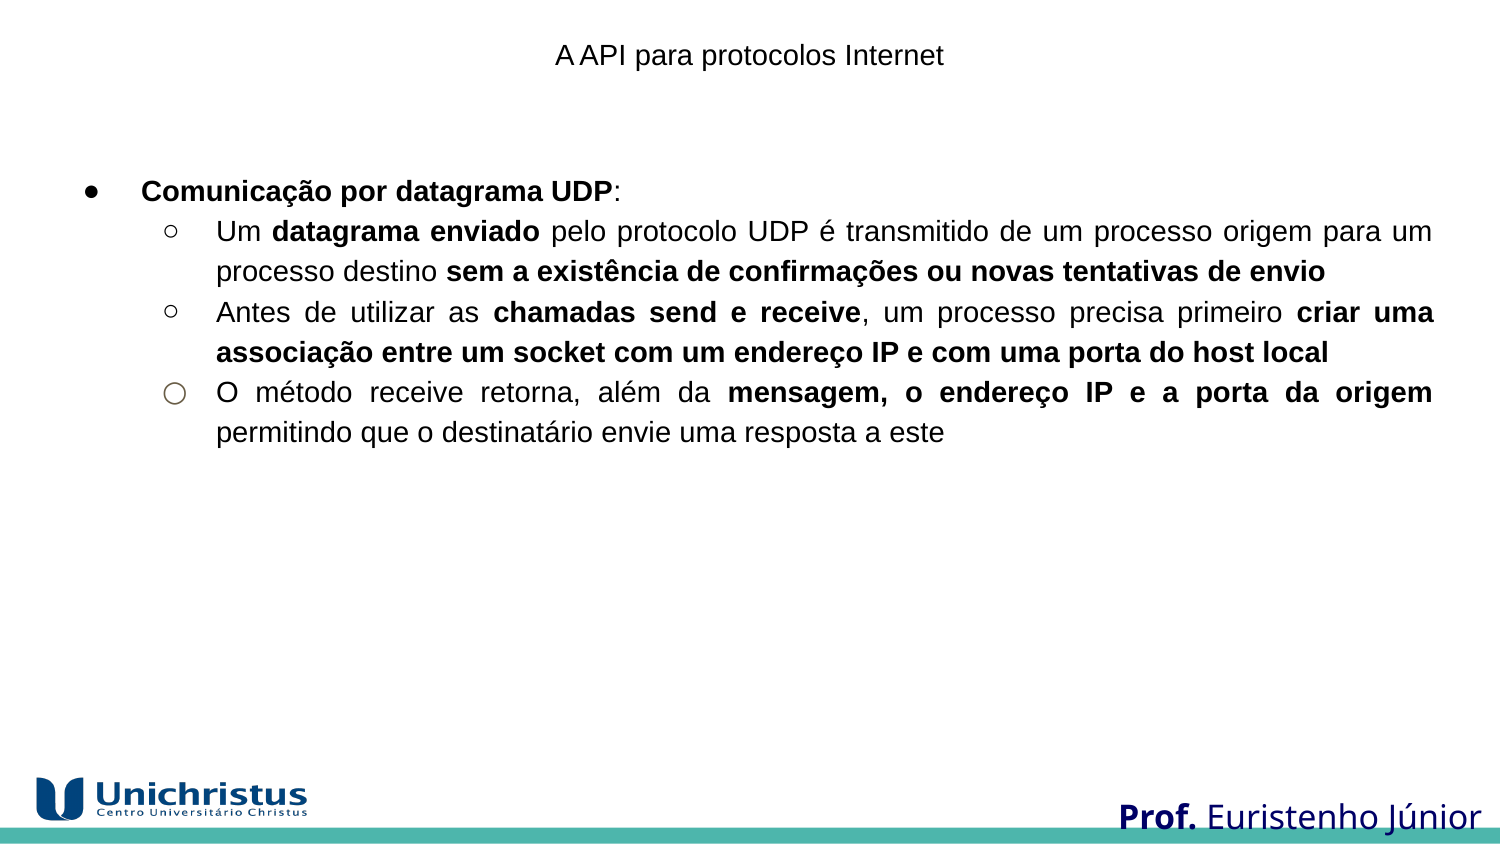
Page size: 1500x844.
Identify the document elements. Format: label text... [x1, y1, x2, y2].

picture [32, 775, 311, 822]
title A API para protocolos Internet [51, 20, 1449, 137]
list Comunicação por datagrama UDP: Um datagrama enviado pelo protocolo UDP é transmitido de um processo origem para um processo destino sem a existência de confirmações ou novas tentativas de envio Antes de utilizar as chamadas send e receive, um processo precisa primeiro criar uma associação entre um socket com um endereço IP e com uma porta do host local O método receive retorna, além da mensagem, o endereço IP e a porta da origem permitindo que o destinatário envie uma resposta a este [51, 152, 1449, 750]
